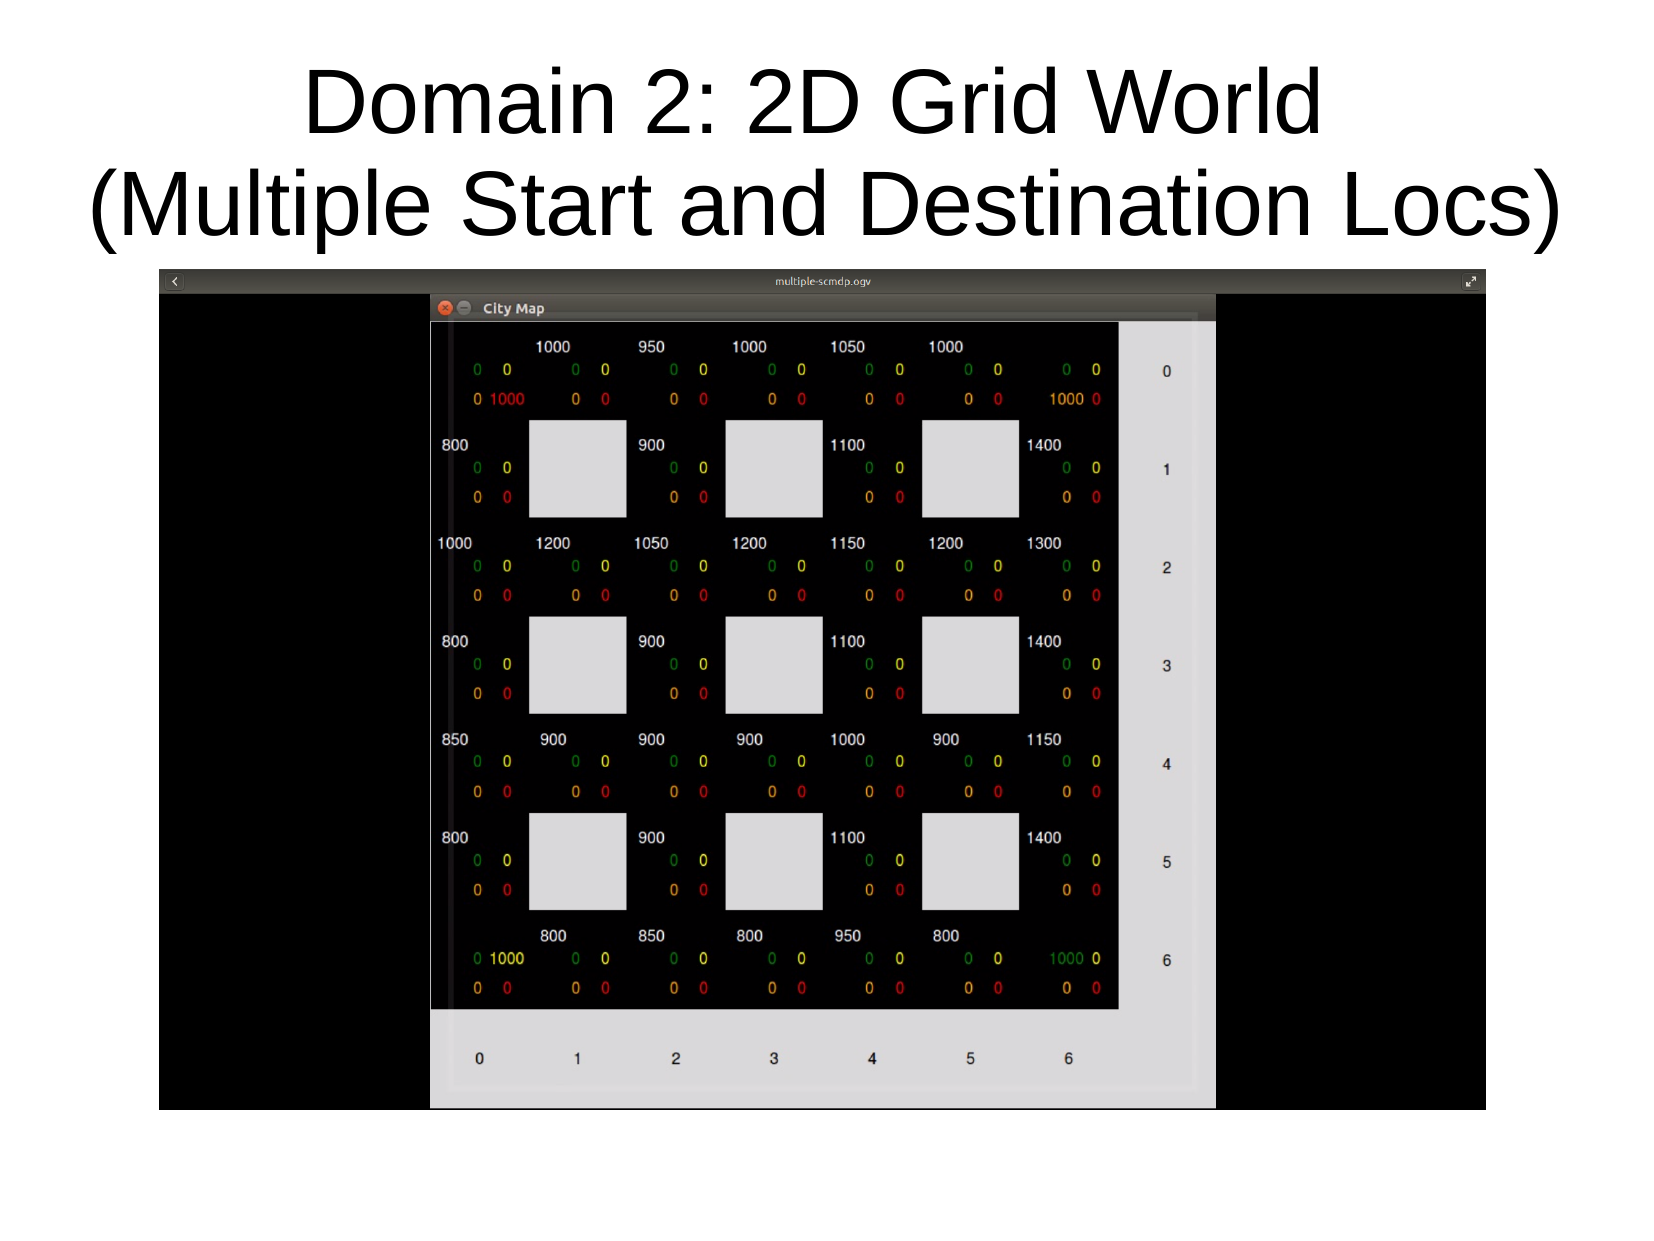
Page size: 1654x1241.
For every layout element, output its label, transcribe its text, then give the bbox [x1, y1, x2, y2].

picture [159, 269, 1486, 1111]
title Domain 2: 2D Grid World (Multiple Start and Destination Locs) [82, 49, 1571, 257]
